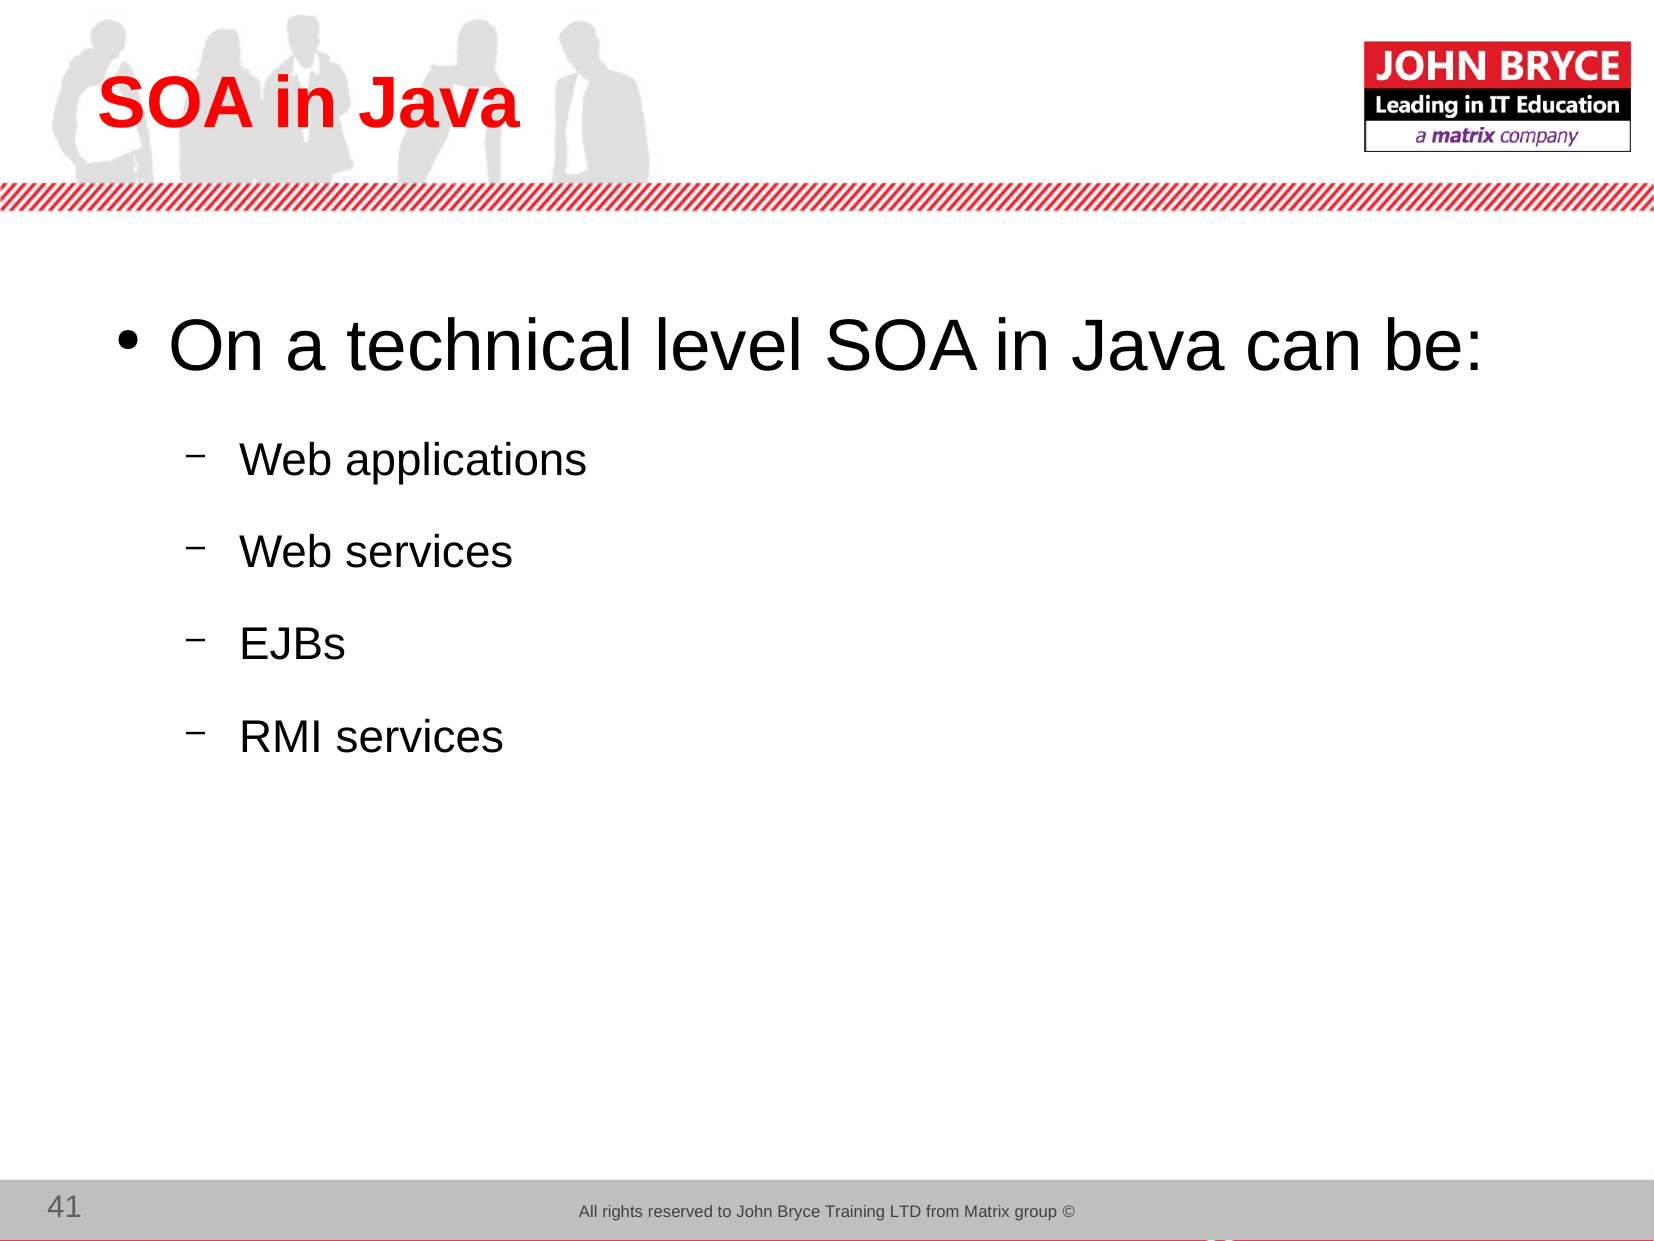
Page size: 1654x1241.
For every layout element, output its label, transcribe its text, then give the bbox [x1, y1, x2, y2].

list On a technical level SOA in Java can be: Web applications Web services EJBs RMI services [82, 290, 1538, 1010]
title SOA in Java [82, 0, 1571, 203]
picture [0, 0, 1654, 1179]
